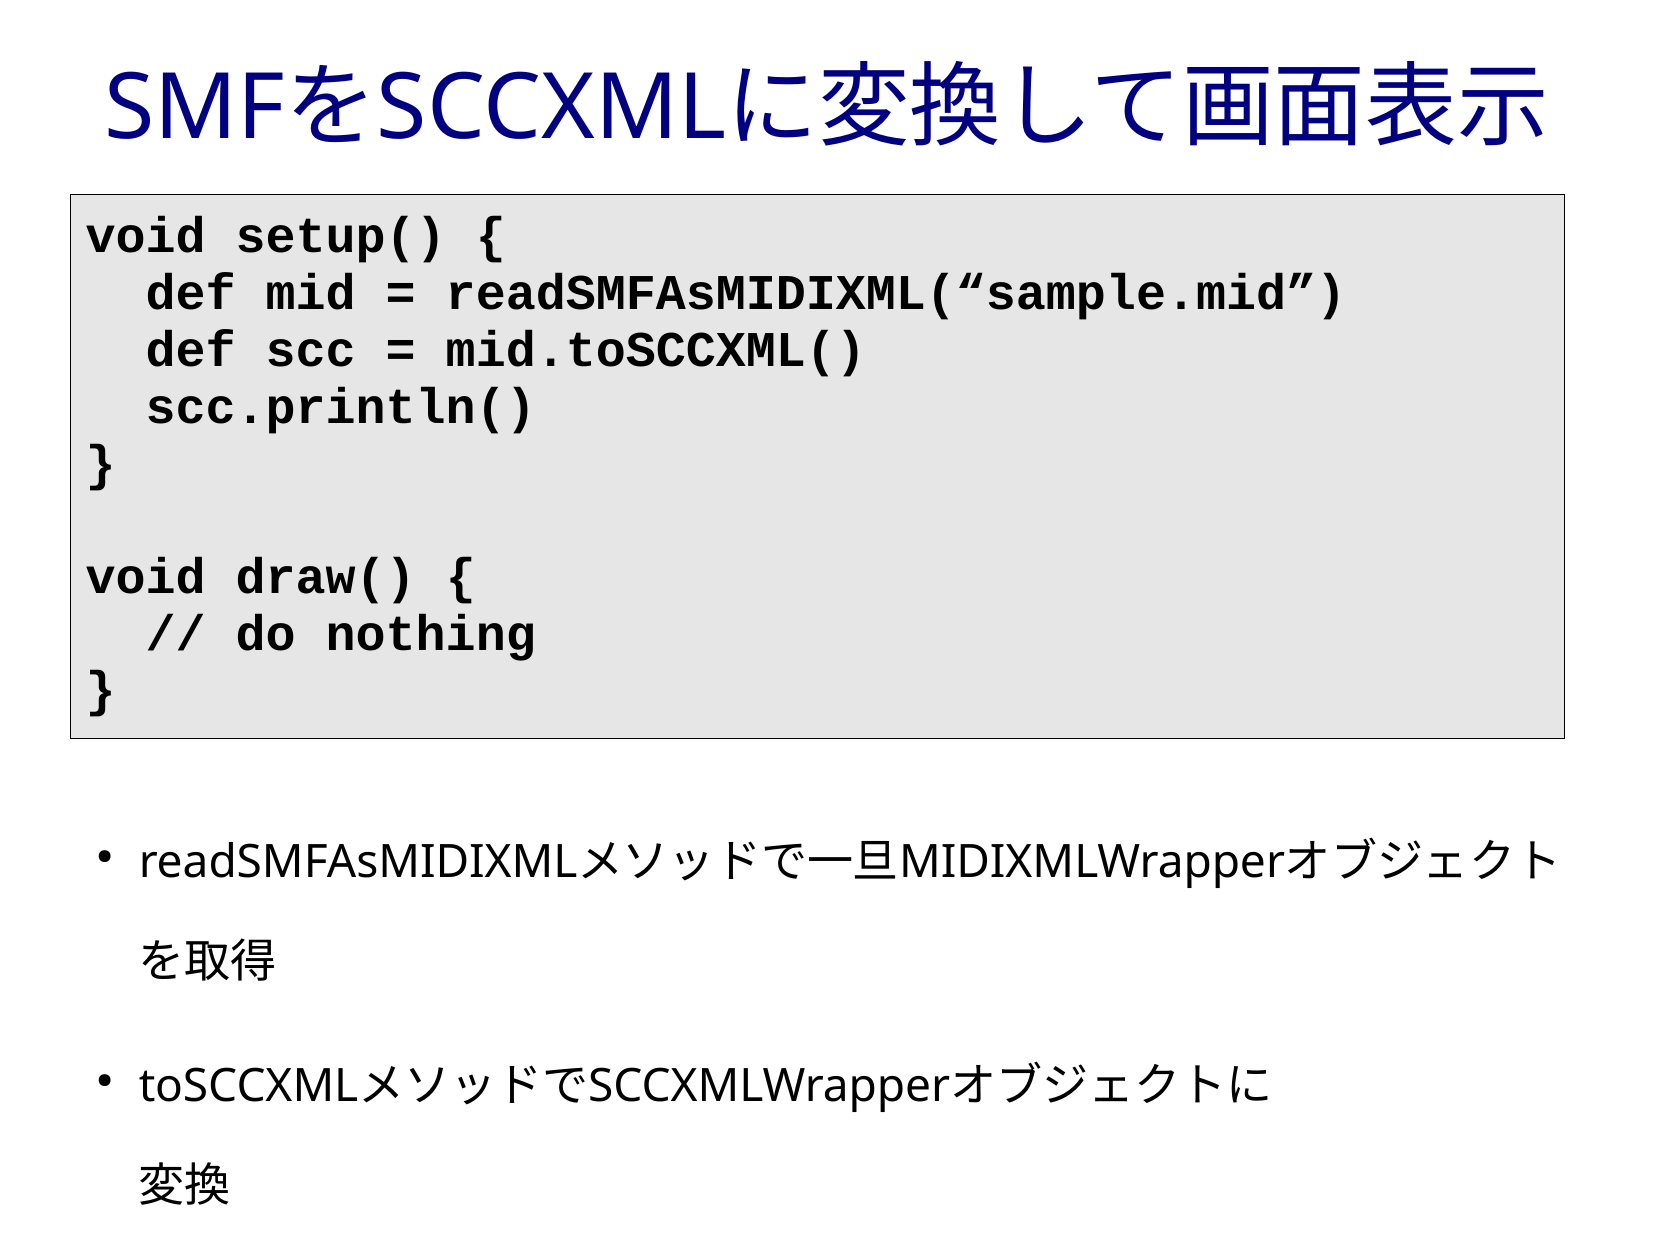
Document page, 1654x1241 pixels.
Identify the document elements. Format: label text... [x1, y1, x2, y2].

text_box void setup() { def mid = readSMFAsMIDIXML(“sample.mid”) def scc = mid.toSCCXML() scc.println() } void draw() { // do nothing } [70, 194, 1565, 739]
title SMFをSCCXMLに変換して画面表示 [82, 49, 1571, 148]
list readSMFAsMIDIXMLメソッドで一旦MIDIXMLWrapperオブジェクトを取得 toSCCXMLメソッドでSCCXMLWrapperオブジェクトに 変換 [82, 791, 1571, 1216]
